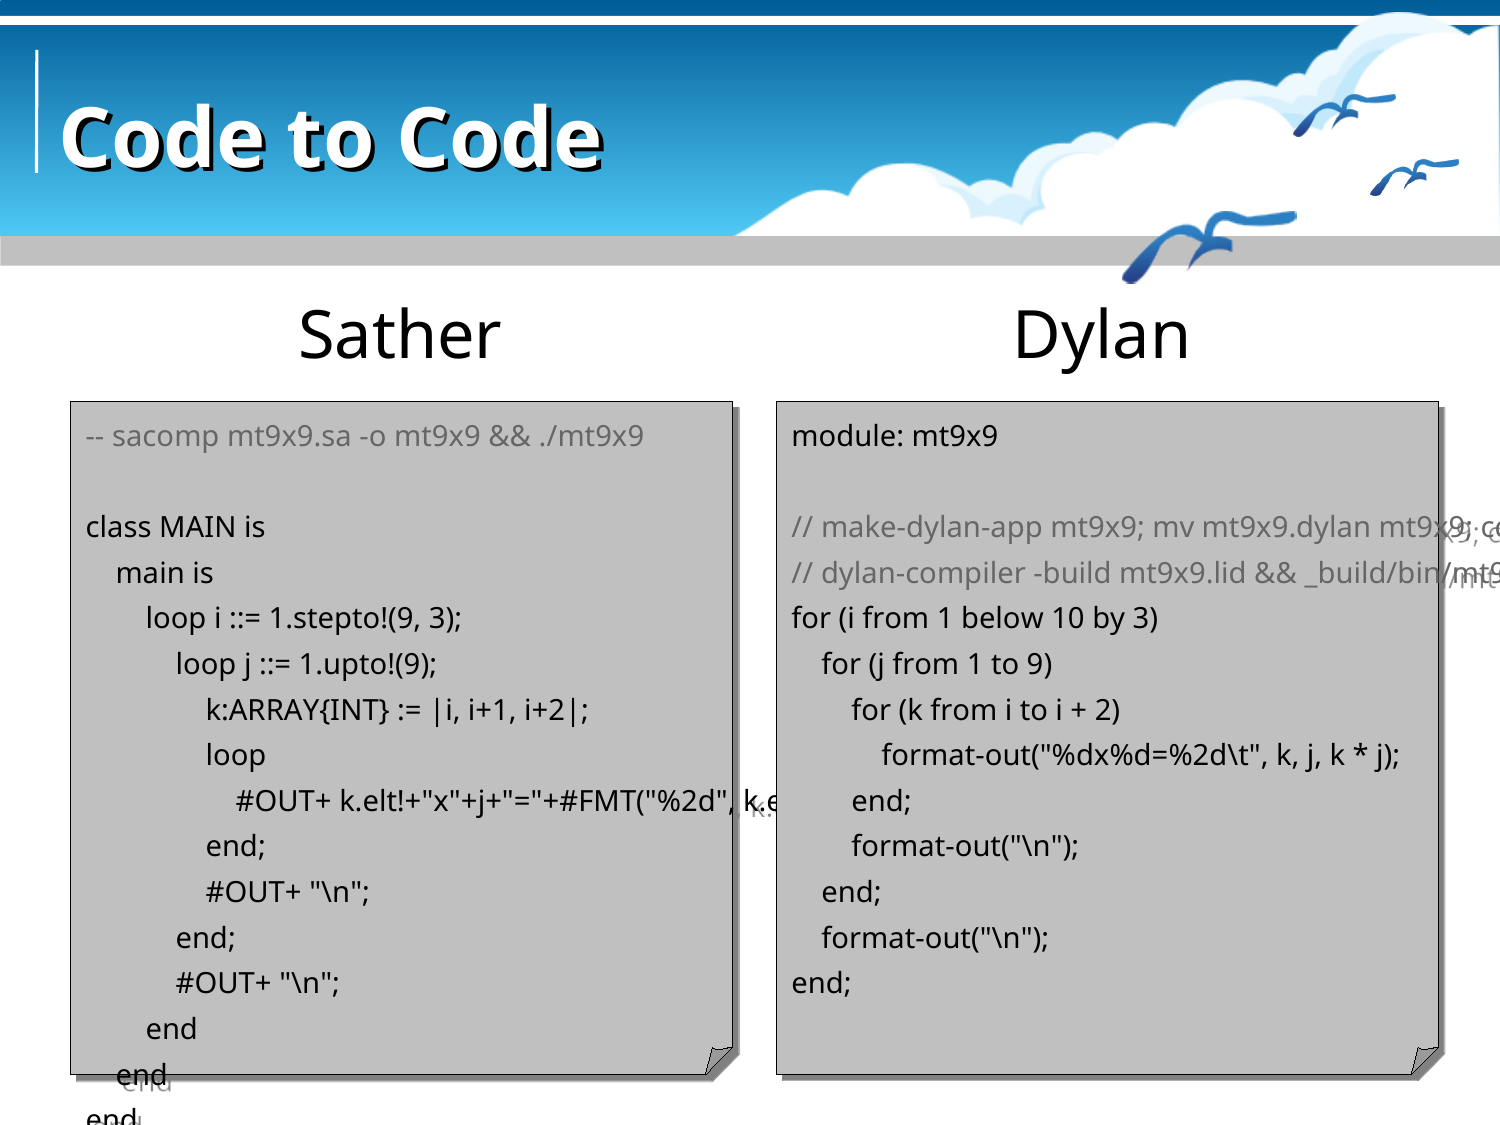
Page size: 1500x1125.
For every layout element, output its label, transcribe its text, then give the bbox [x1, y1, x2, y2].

text_box module: mt9x9 // make-dylan-app mt9x9; mv mt9x9.dylan mt9x9; cd mt9x9; // dylan-compiler -build mt9x9.lid && _build/bin/mt9x9 for (i from 1 below 10 by 3) for (j from 1 to 9) for (k from i to i + 2) format-out("%dx%d=%2d\t", k, j, k * j); end; format-out("\n"); end; format-out("\n"); end; [776, 401, 1439, 1075]
text_box Sather [283, 283, 562, 388]
picture [730, 12, 1500, 284]
text_box Dylan [998, 283, 1264, 388]
text_box -- sacomp mt9x9.sa -o mt9x9 && ./mt9x9 class MAIN is main is loop i ::= 1.stepto!(9, 3); loop j ::= 1.upto!(9); k:ARRAY{INT} := |i, i+1, i+2|; loop #OUT+ k.elt!+"x"+j+"="+#FMT("%2d", k.elt!*j)+"\t" end; #OUT+ "\n"; end; #OUT+ "\n"; end end end [70, 401, 733, 1075]
title Code to Code [59, 86, 1465, 186]
